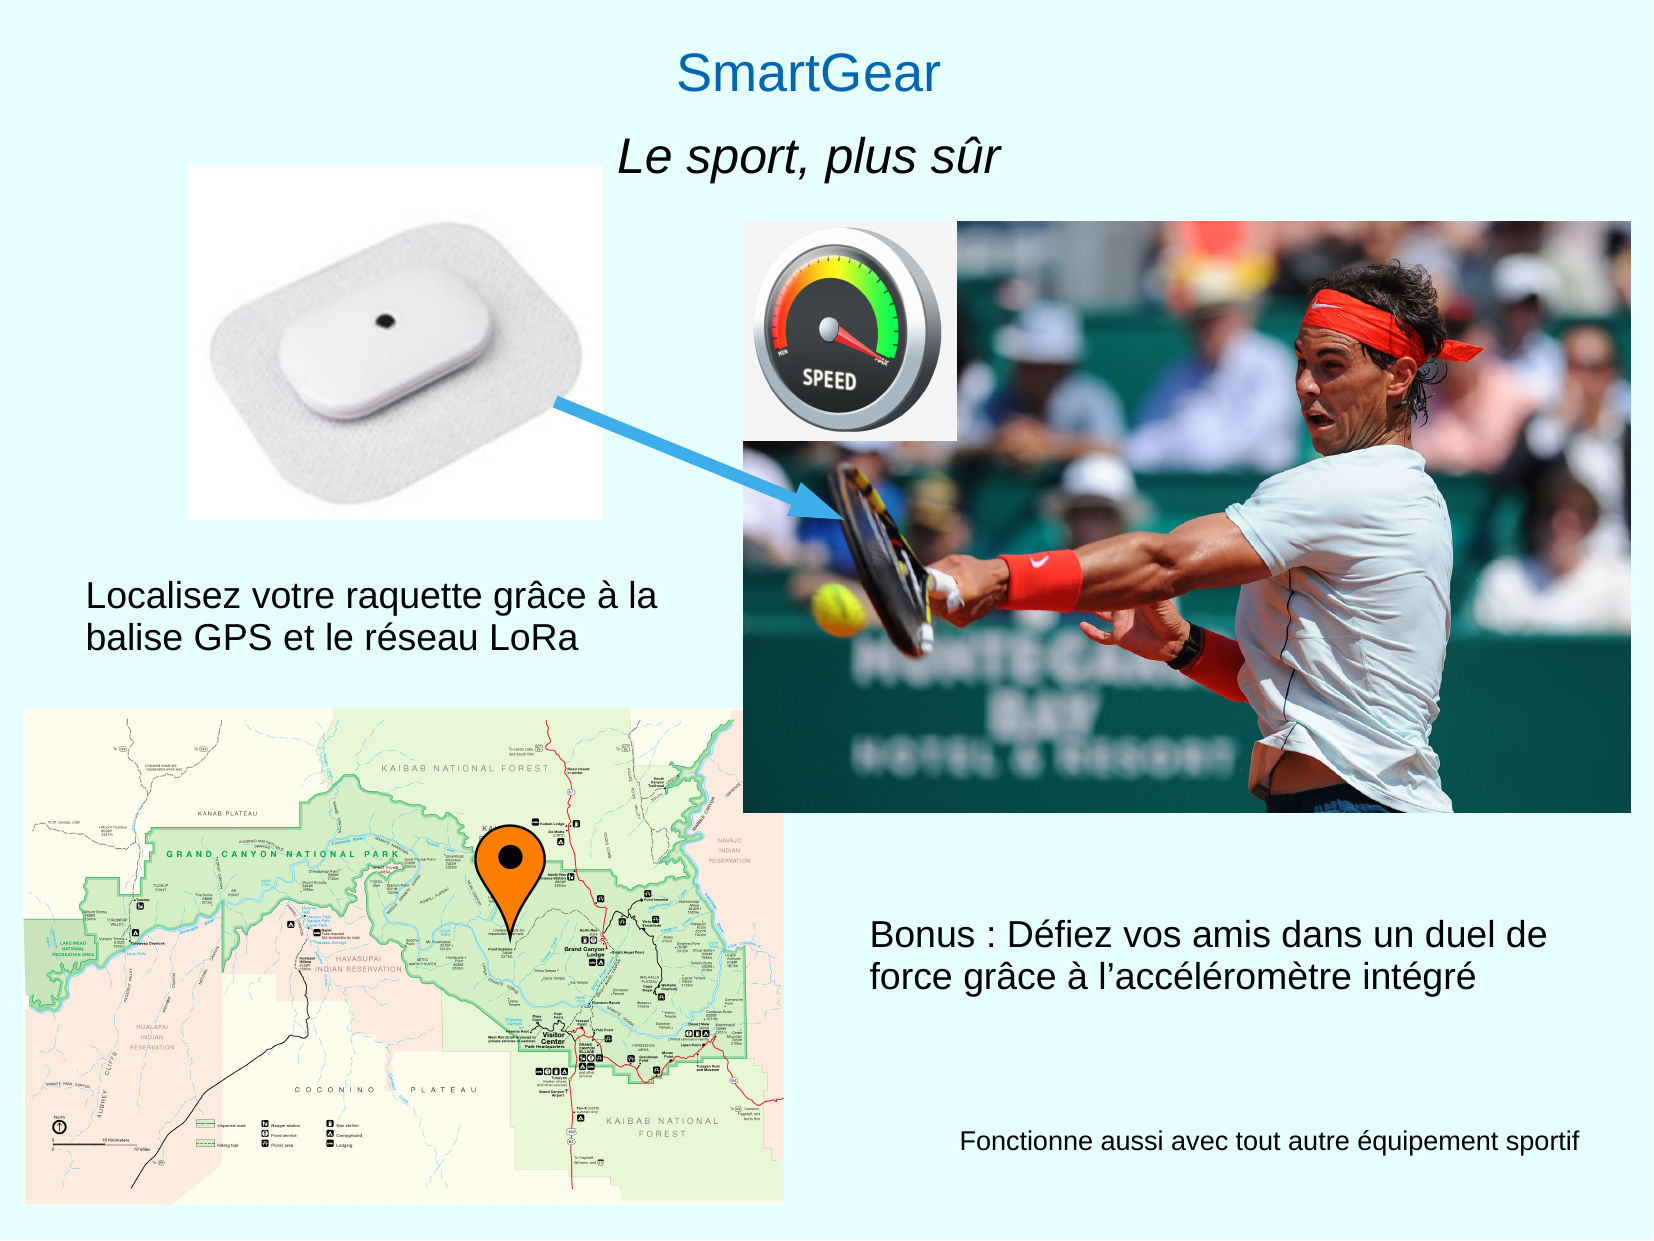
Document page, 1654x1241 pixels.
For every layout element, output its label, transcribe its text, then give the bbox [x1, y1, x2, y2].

text_box Bonus : Défiez vos amis dans un duel de force grâce à l’accéléromètre intégré [854, 906, 1583, 1004]
picture [188, 165, 603, 520]
text_box Le sport, plus sûr [543, 120, 1075, 192]
text_box SmartGear [661, 35, 981, 119]
text_box Localisez votre raquette grâce à la balise GPS et le réseau LoRa [70, 566, 684, 665]
text_box Fonctionne aussi avec tout autre équipement sportif [944, 1118, 1654, 1193]
picture [23, 221, 1631, 1205]
